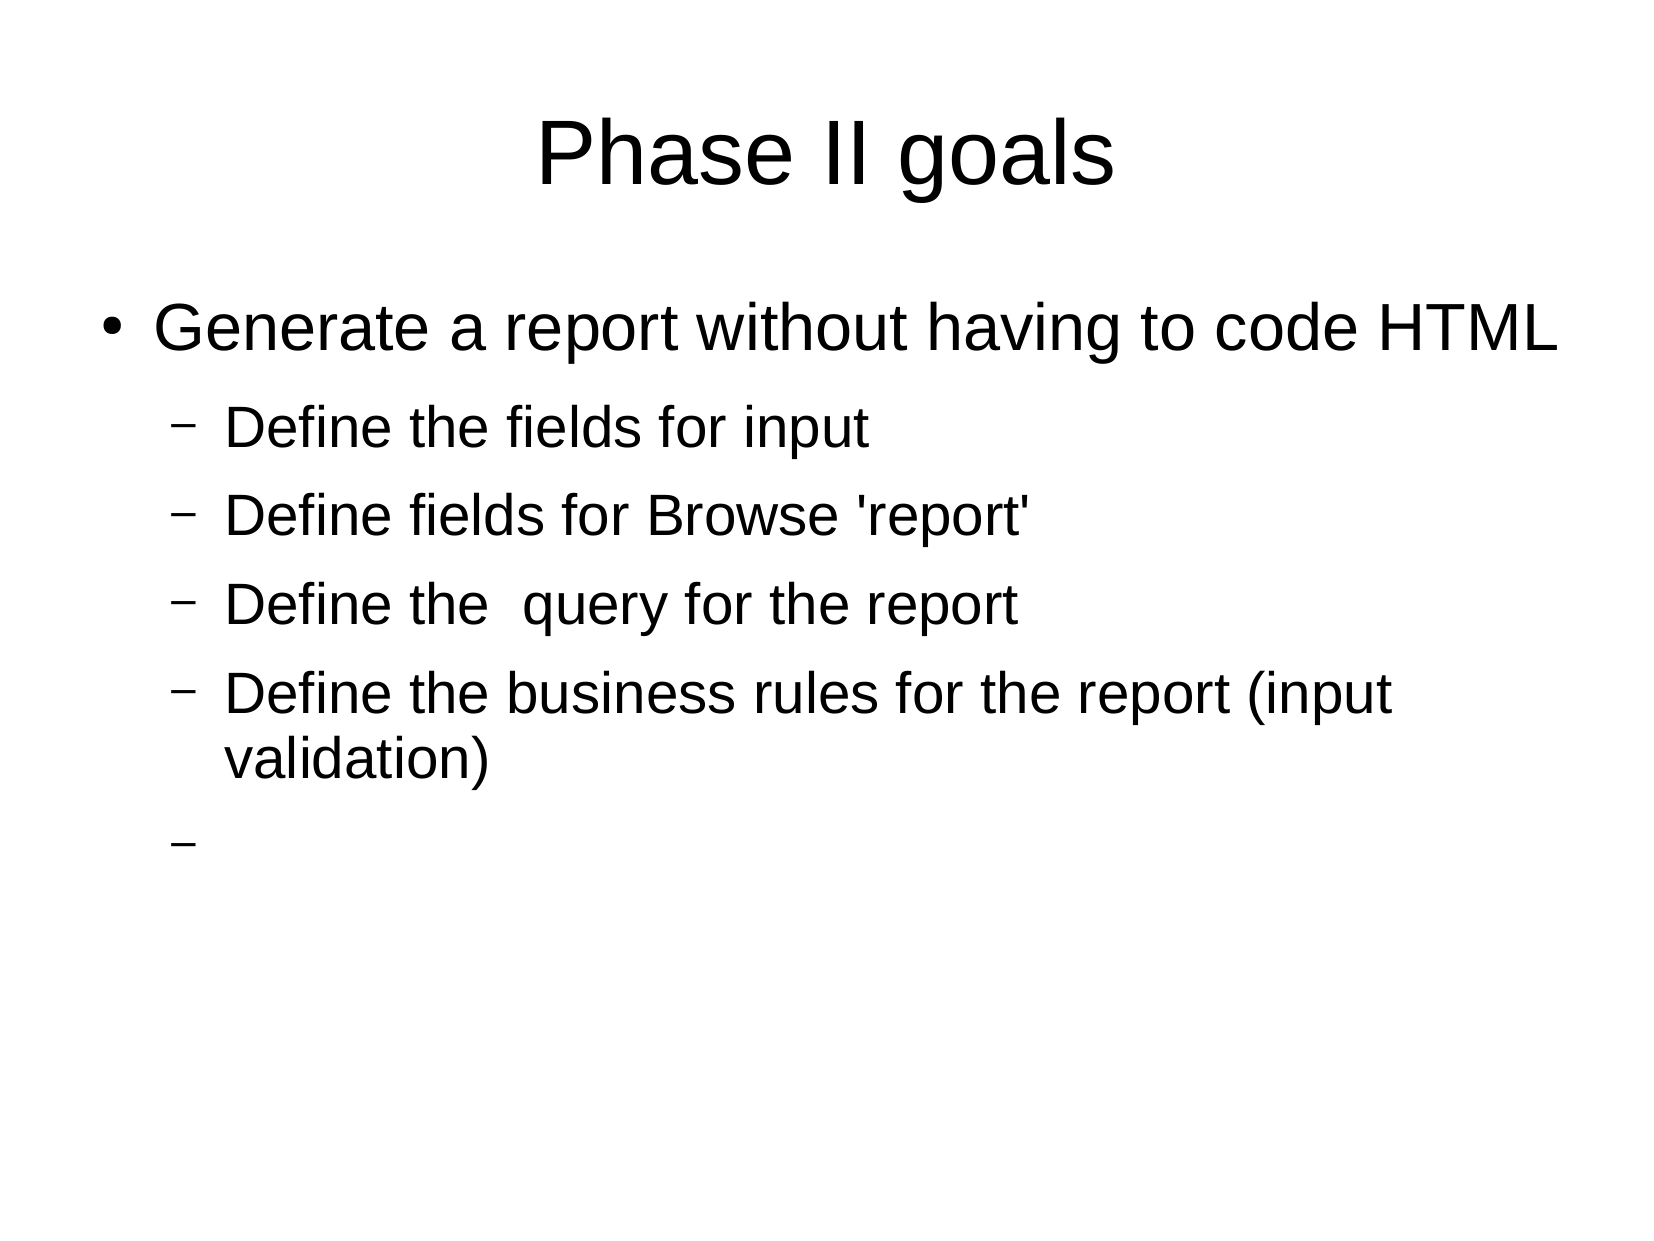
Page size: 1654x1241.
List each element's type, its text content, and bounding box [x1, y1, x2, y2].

title Phase II goals [82, 49, 1571, 257]
list Generate a report without having to code HTML Define the fields for input Define fields for Browse 'report' Define the query for the report Define the business rules for the report (input validation) [82, 290, 1571, 1010]
